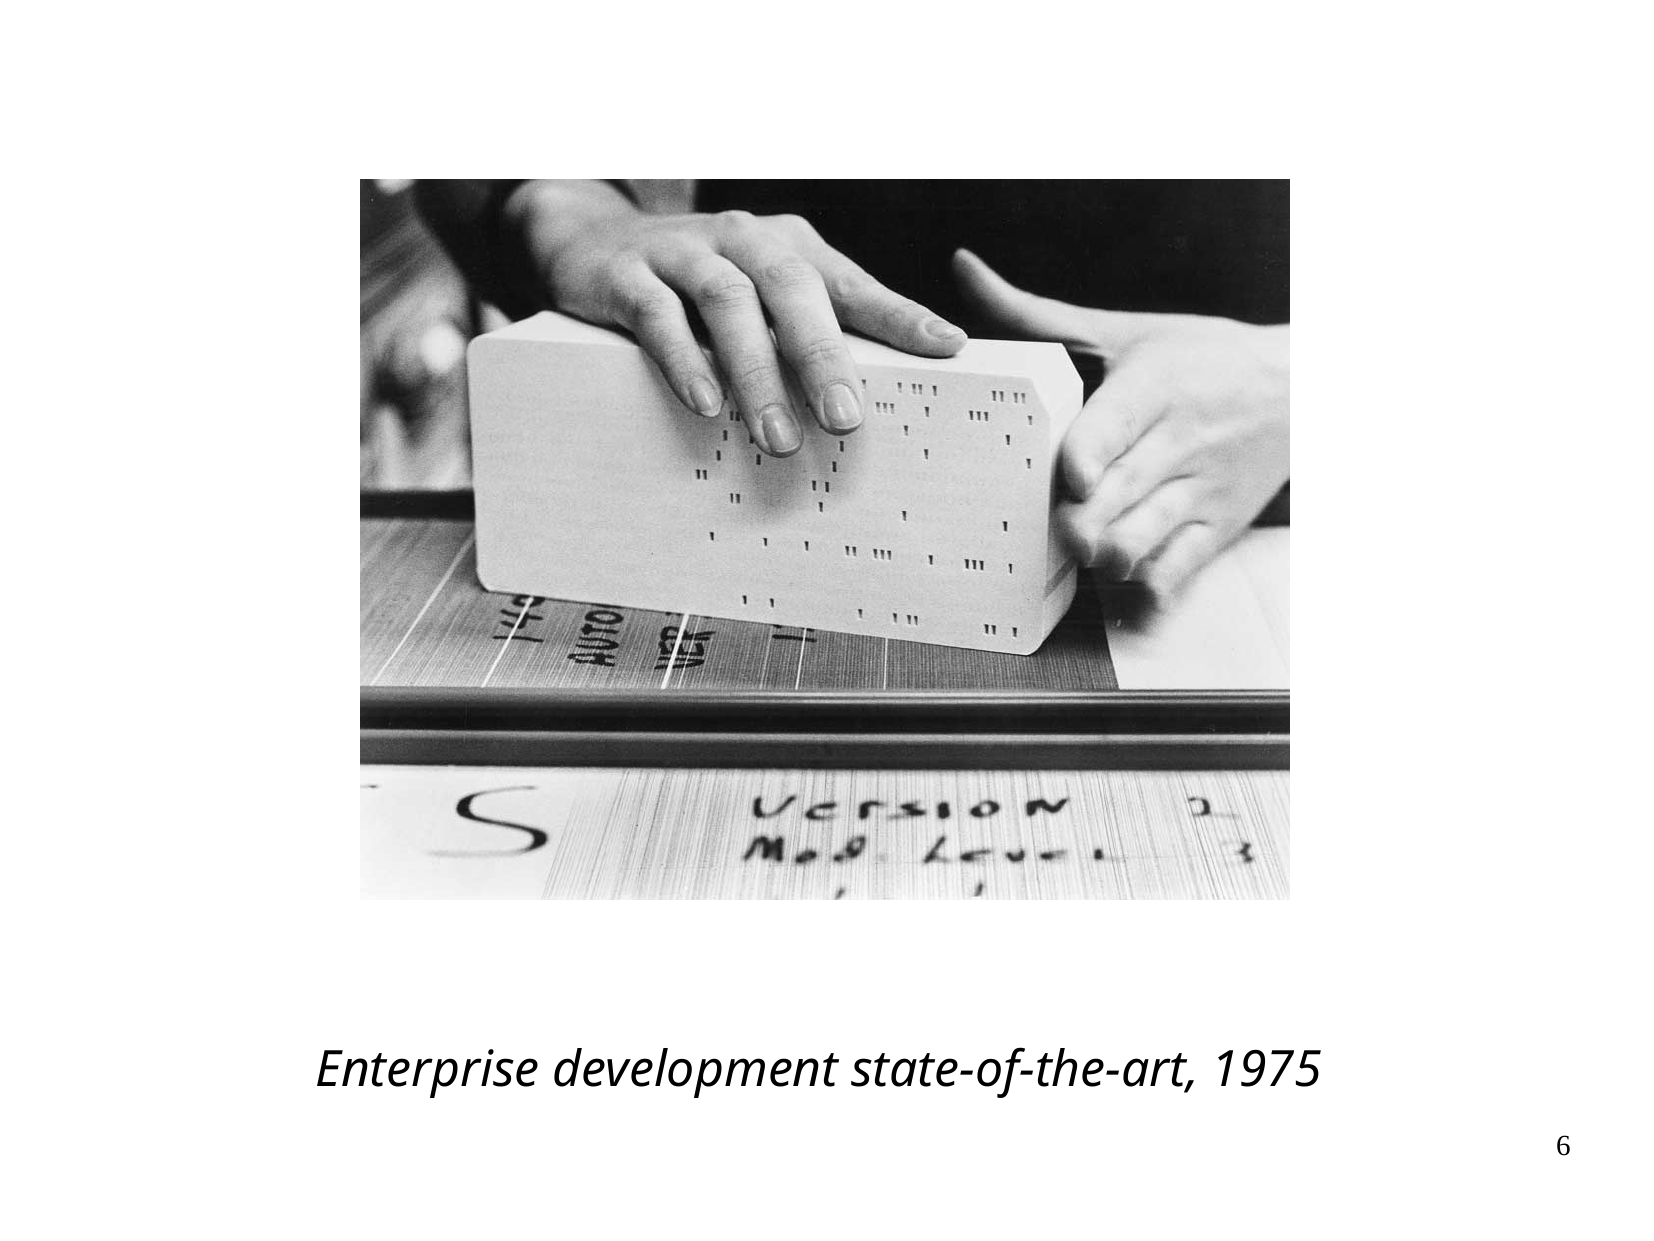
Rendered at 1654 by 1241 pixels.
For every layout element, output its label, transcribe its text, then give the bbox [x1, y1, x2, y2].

picture [360, 179, 1290, 900]
title Enterprise development state-of-the-art, 1975 [75, 963, 1564, 1171]
